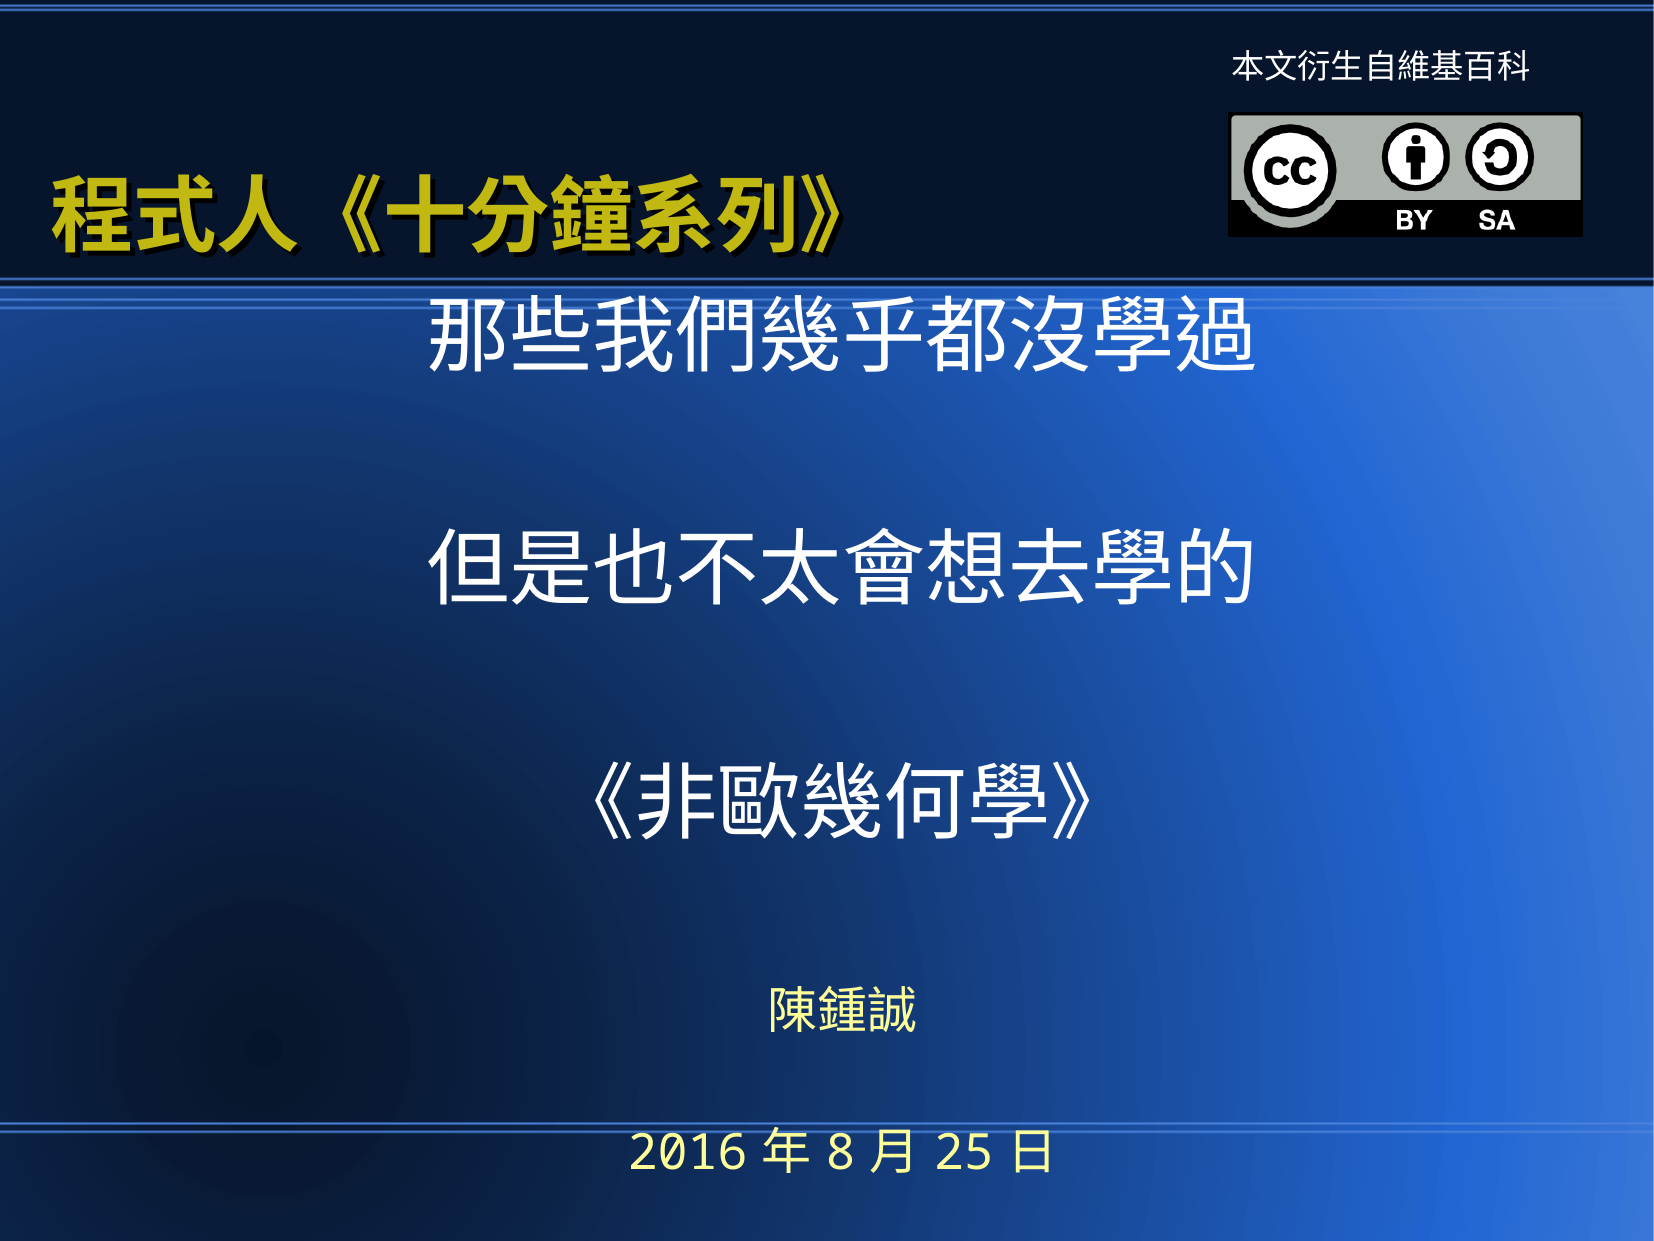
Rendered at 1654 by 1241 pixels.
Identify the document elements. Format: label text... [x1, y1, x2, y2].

text_box 本文衍生自維基百科 [1216, 32, 1622, 95]
picture [0, 0, 1654, 1241]
subtitle 那些我們幾乎都沒學過 但是也不太會想去學的 《非歐幾何學》 陳鍾誠 2016年8月25日 [59, 326, 1626, 1126]
text_box 程式人《十分鐘系列》 [35, 141, 981, 343]
